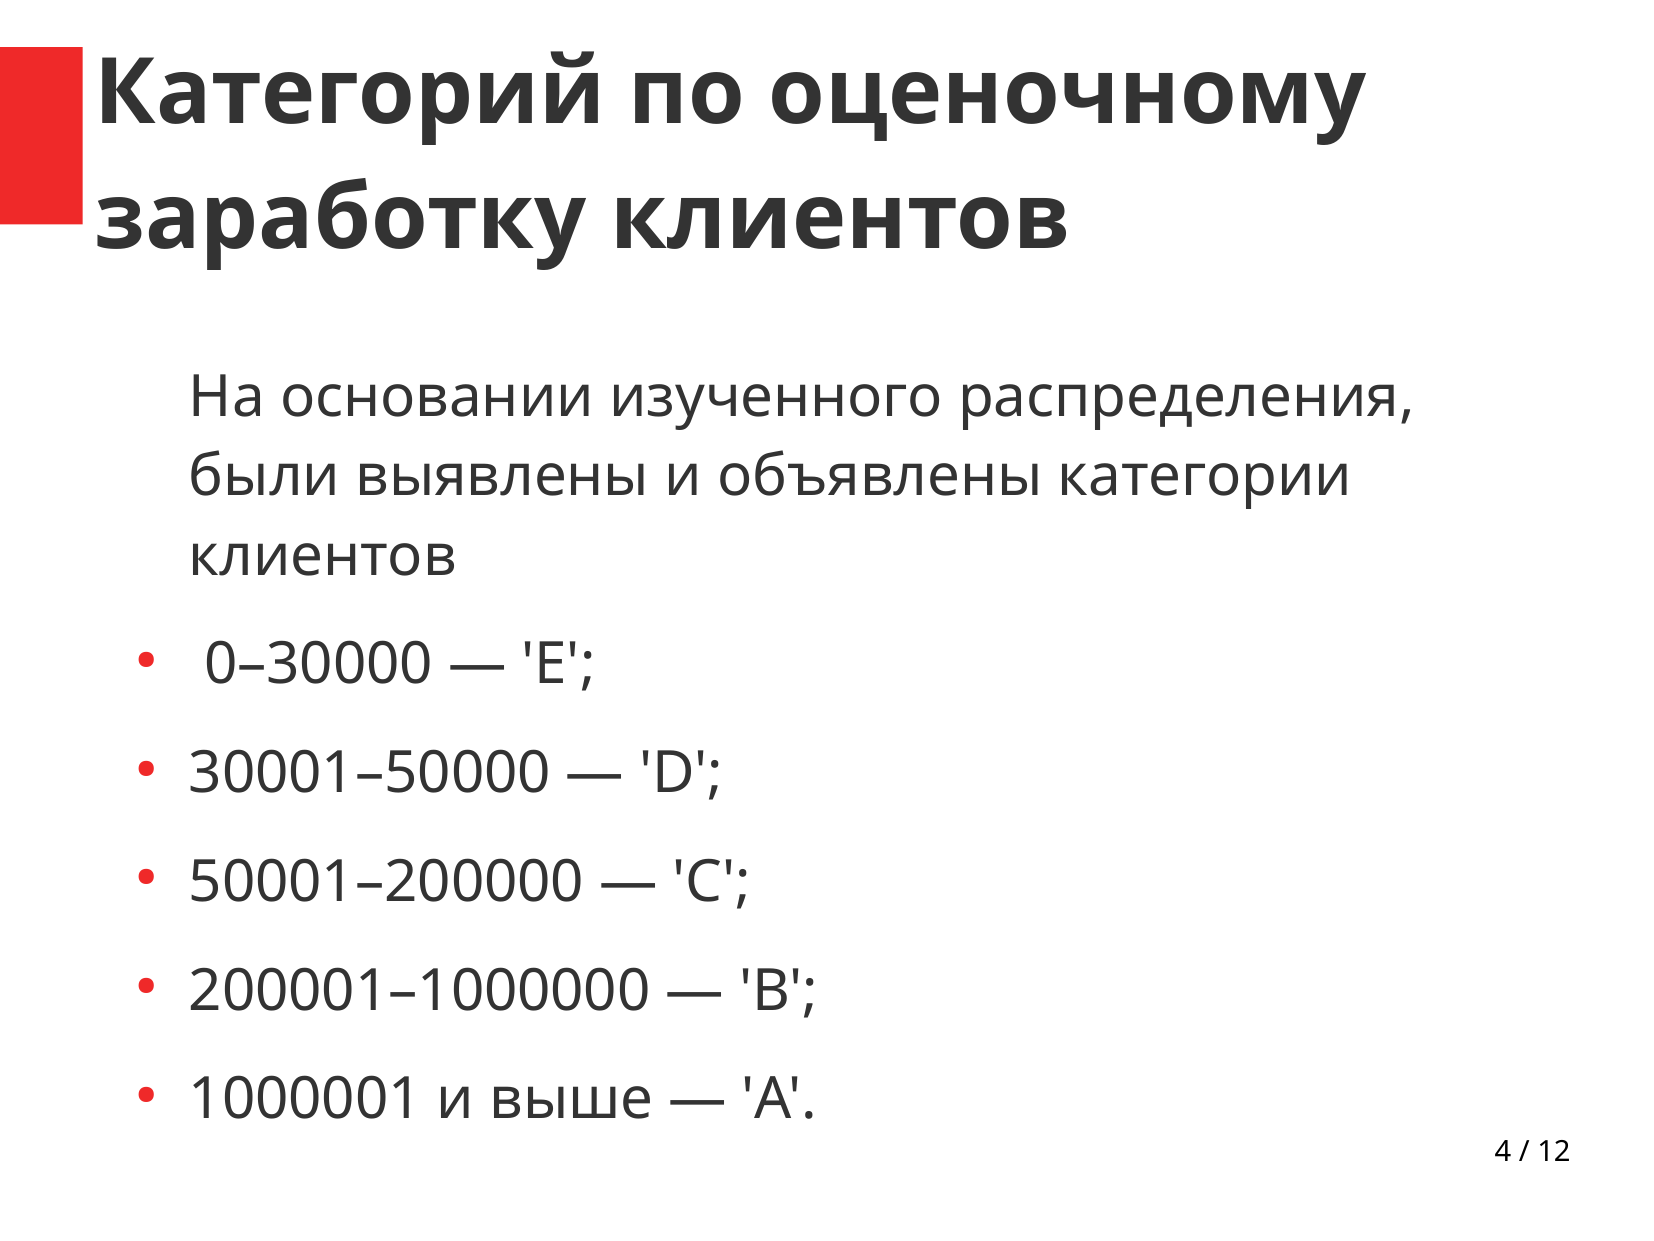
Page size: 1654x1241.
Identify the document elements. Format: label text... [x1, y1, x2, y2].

list На основании изученного распределения, были выявлены и объявлены категории клиентов 0–30000 — 'E'; 30001–50000 — 'D'; 50001–200000 — 'C'; 200001–1000000 — 'B'; 1000001 и выше — 'A'. [118, 354, 1536, 1074]
title Категорий по оценочному заработку клиентов [94, 25, 1548, 276]
